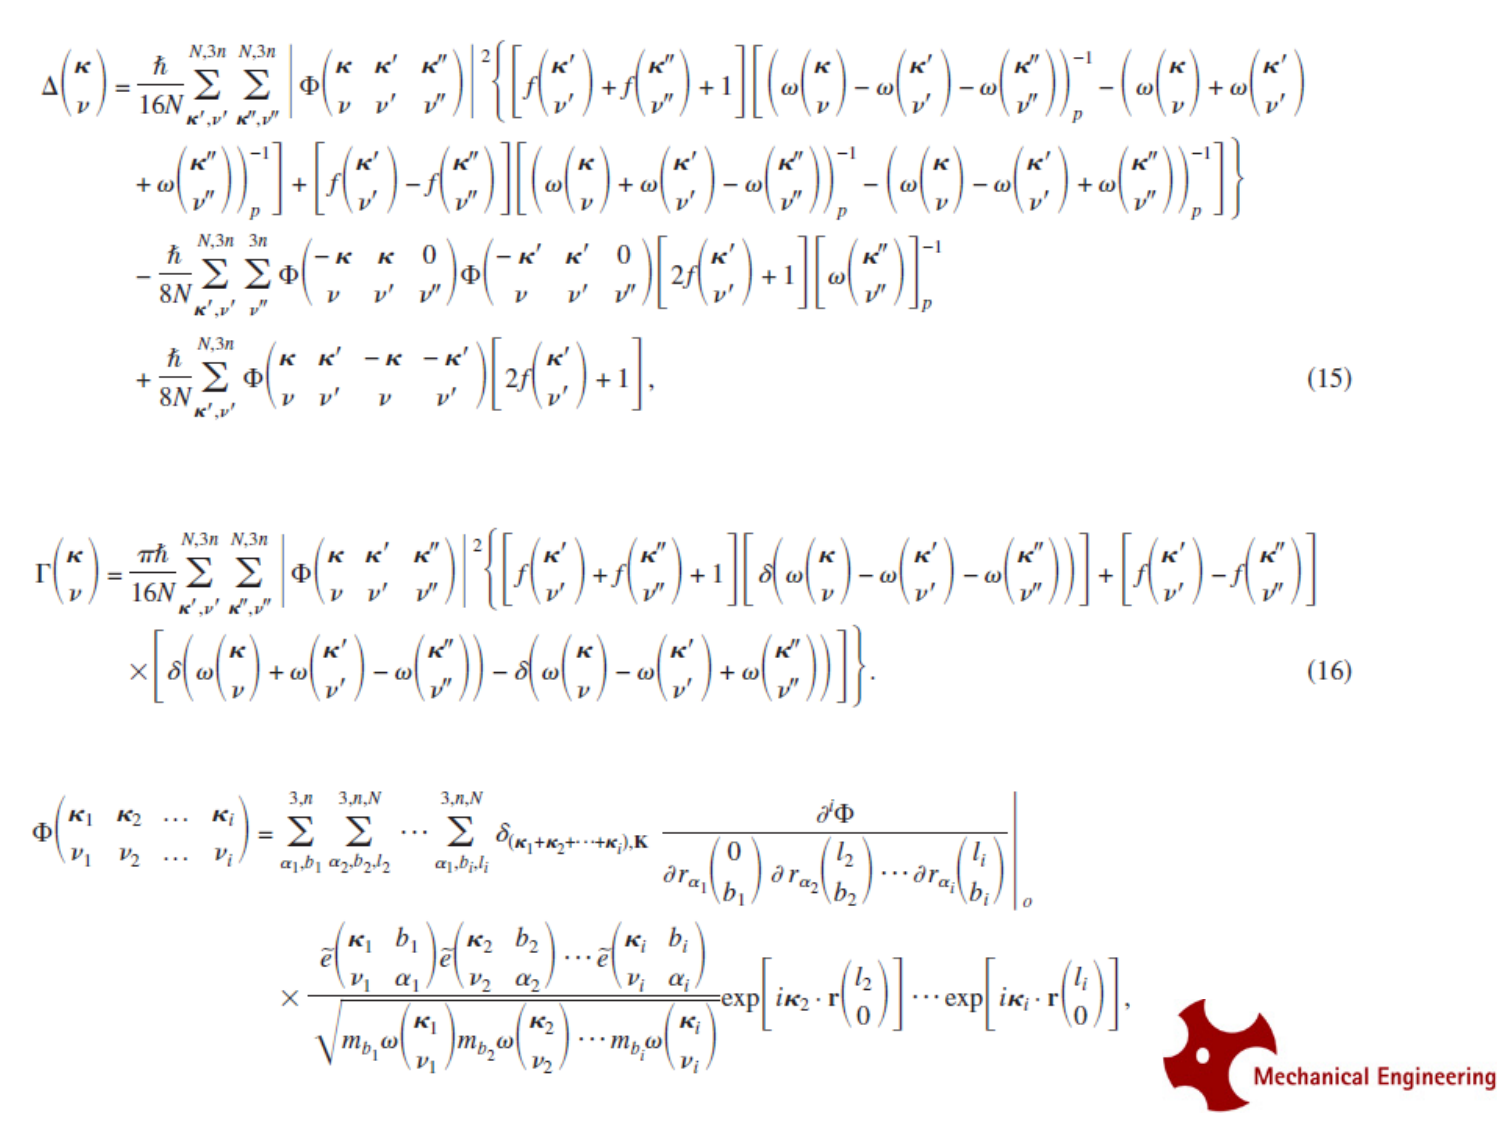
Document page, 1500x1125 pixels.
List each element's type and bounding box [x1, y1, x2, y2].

picture [6, 6, 1401, 758]
picture [0, 762, 1155, 1097]
